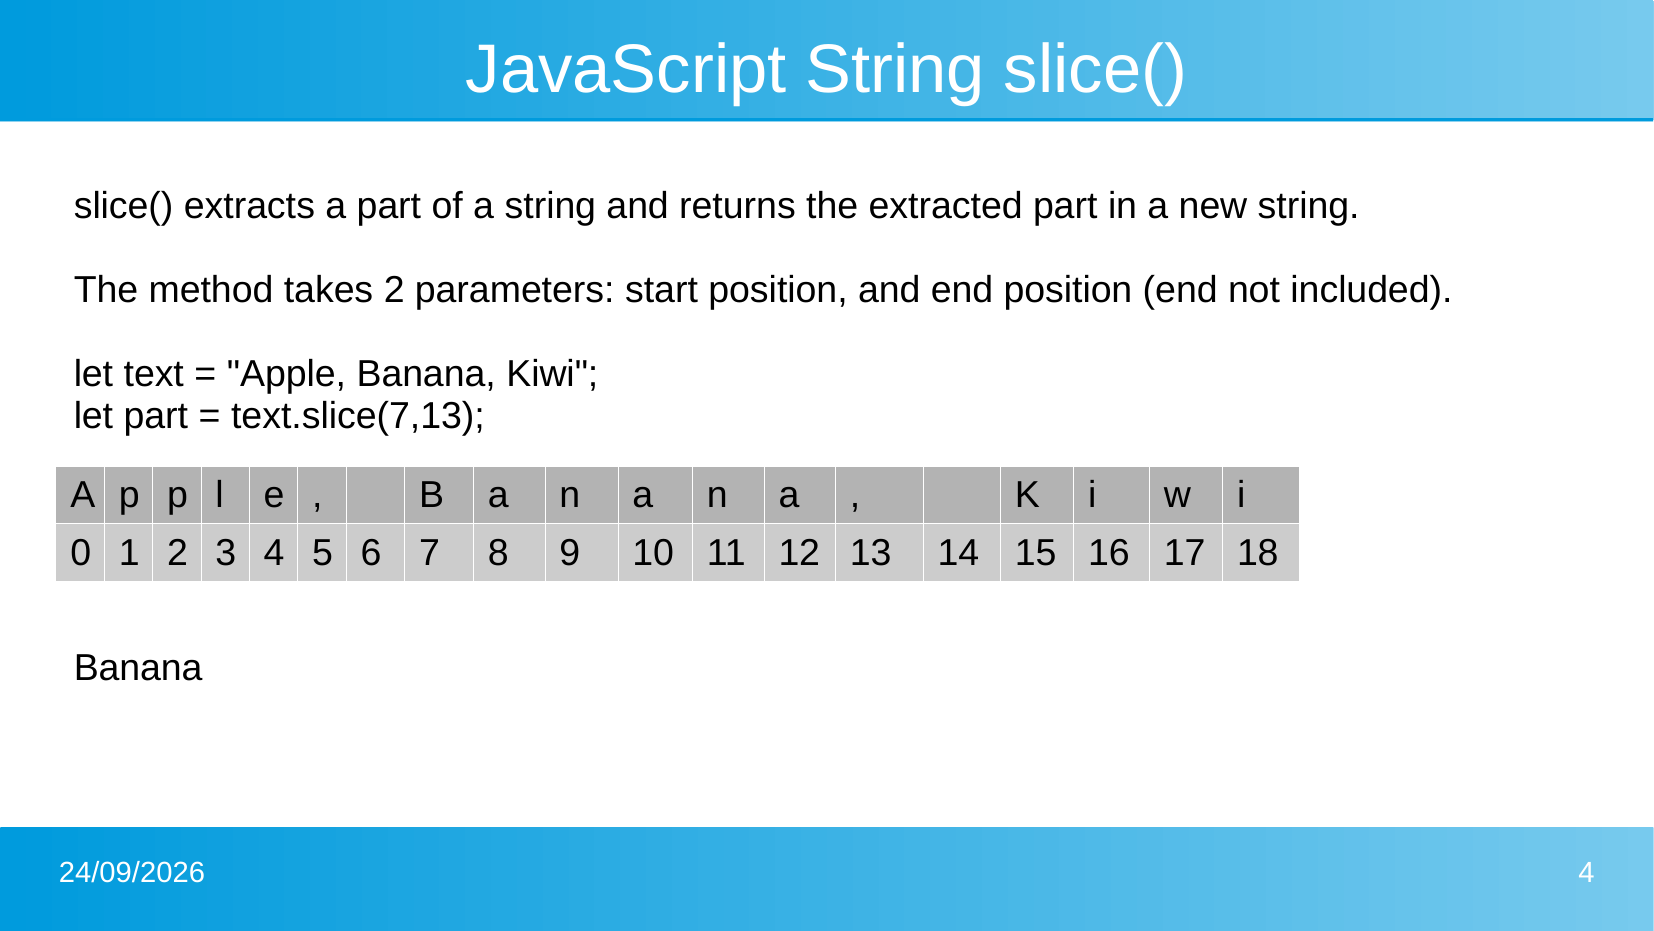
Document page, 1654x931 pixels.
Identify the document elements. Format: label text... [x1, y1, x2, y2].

table_header i [1223, 467, 1299, 523]
table_cell 6 [347, 524, 404, 581]
table_cell 18 [1223, 524, 1299, 581]
table_header [347, 467, 404, 523]
table_cell 0 [56, 524, 104, 581]
text_box slice() extracts a part of a string and returns the extracted part in a new string. The method takes 2 parameters: start position, and end position (end not included). let text = "Apple, Banana, Kiwi"; let part = text.slice(7,13); Banana [59, 177, 1506, 780]
table_header a [765, 467, 835, 523]
table_cell 1 [105, 524, 152, 581]
table_cell 12 [765, 524, 835, 581]
table_header , [298, 467, 346, 523]
table_header e [250, 467, 297, 523]
table_cell 5 [298, 524, 346, 581]
table_cell 15 [1001, 524, 1073, 581]
table_header K [1001, 467, 1073, 523]
table_header [924, 467, 1000, 523]
table_cell 11 [693, 524, 764, 581]
table_cell 10 [619, 524, 692, 581]
table_header l [202, 467, 249, 523]
table_cell 7 [405, 524, 473, 581]
table_cell 3 [202, 524, 249, 581]
table_cell 13 [836, 524, 923, 581]
table_header i [1074, 467, 1149, 523]
table_cell 4 [250, 524, 297, 581]
table_header p [153, 467, 201, 523]
table_header n [693, 467, 764, 523]
table_header A [56, 467, 104, 523]
table_header , [836, 467, 923, 523]
table_cell 17 [1150, 524, 1222, 581]
table_cell 8 [474, 524, 545, 581]
table_header p [105, 467, 152, 523]
table_cell 16 [1074, 524, 1149, 581]
table_header n [546, 467, 618, 523]
table_header w [1150, 467, 1222, 523]
table_cell 9 [546, 524, 618, 581]
title JavaScript String slice() [59, 29, 1595, 108]
table_header a [619, 467, 692, 523]
table_header B [405, 467, 473, 523]
table_cell 2 [153, 524, 201, 581]
table_header a [474, 467, 545, 523]
table_cell 14 [924, 524, 1000, 581]
